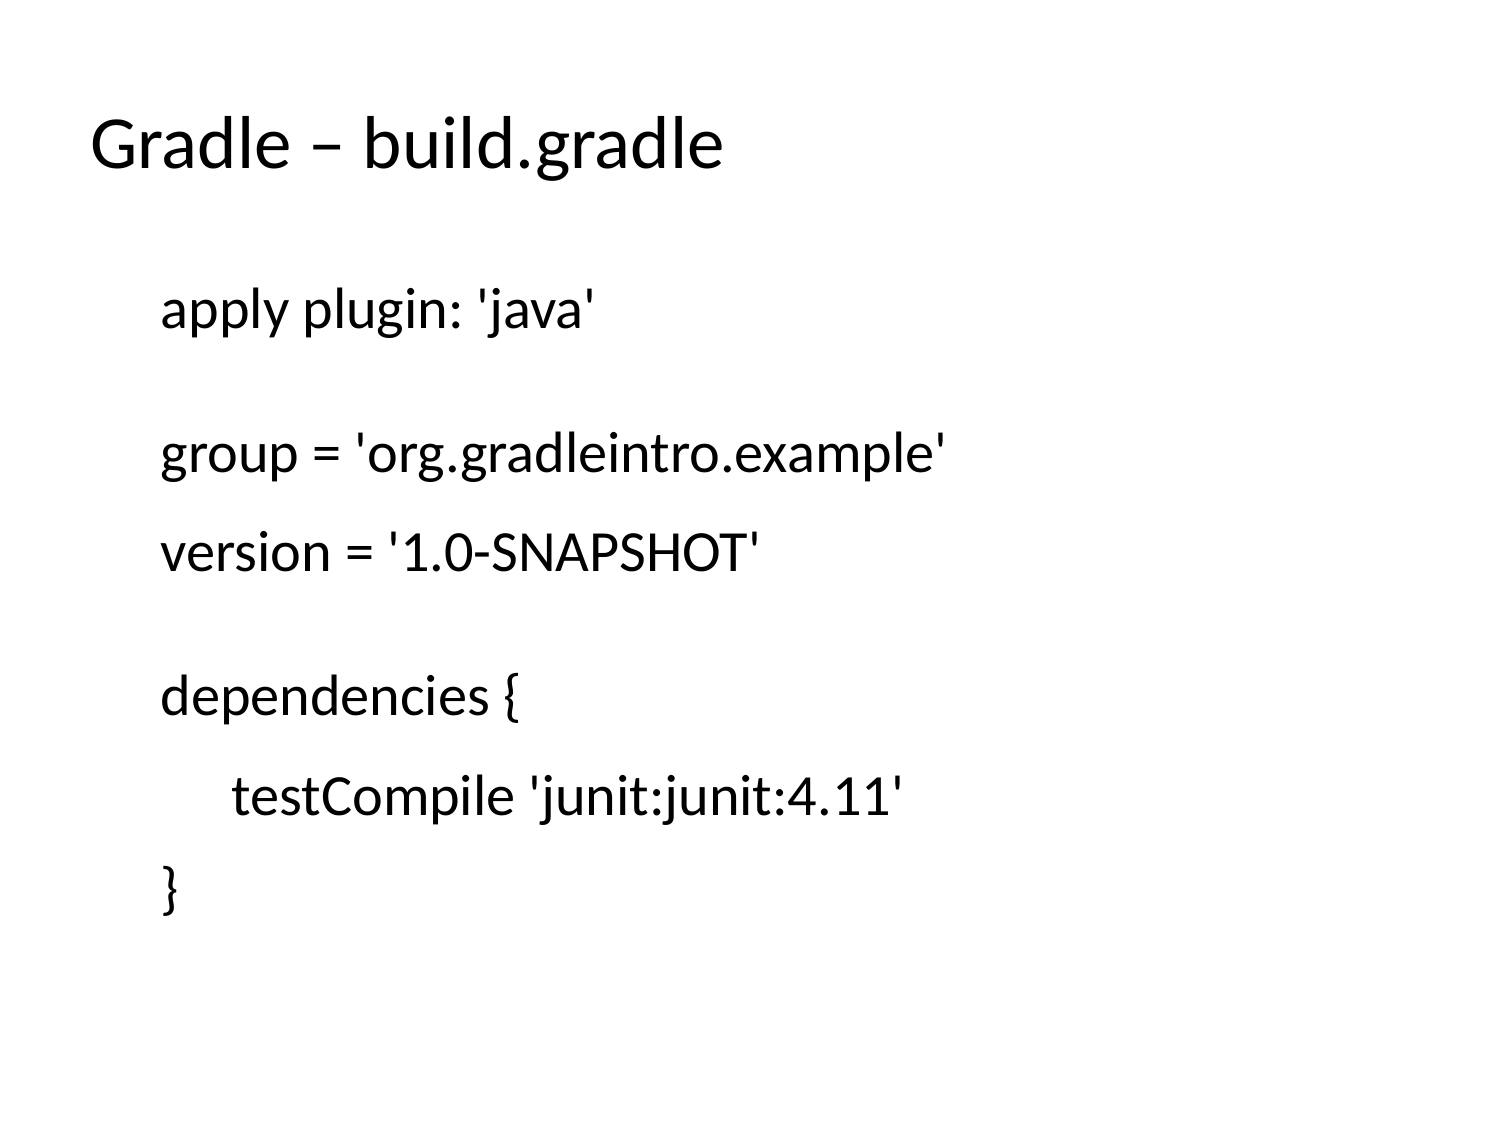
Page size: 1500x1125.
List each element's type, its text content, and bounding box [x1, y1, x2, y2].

list apply plugin: 'java' group = 'org.gradleintro.example' version = '1.0-SNAPSHOT' dependencies { testCompile 'junit:junit:4.11' } [75, 262, 1425, 1005]
title Gradle – build.gradle [75, 45, 1425, 233]
